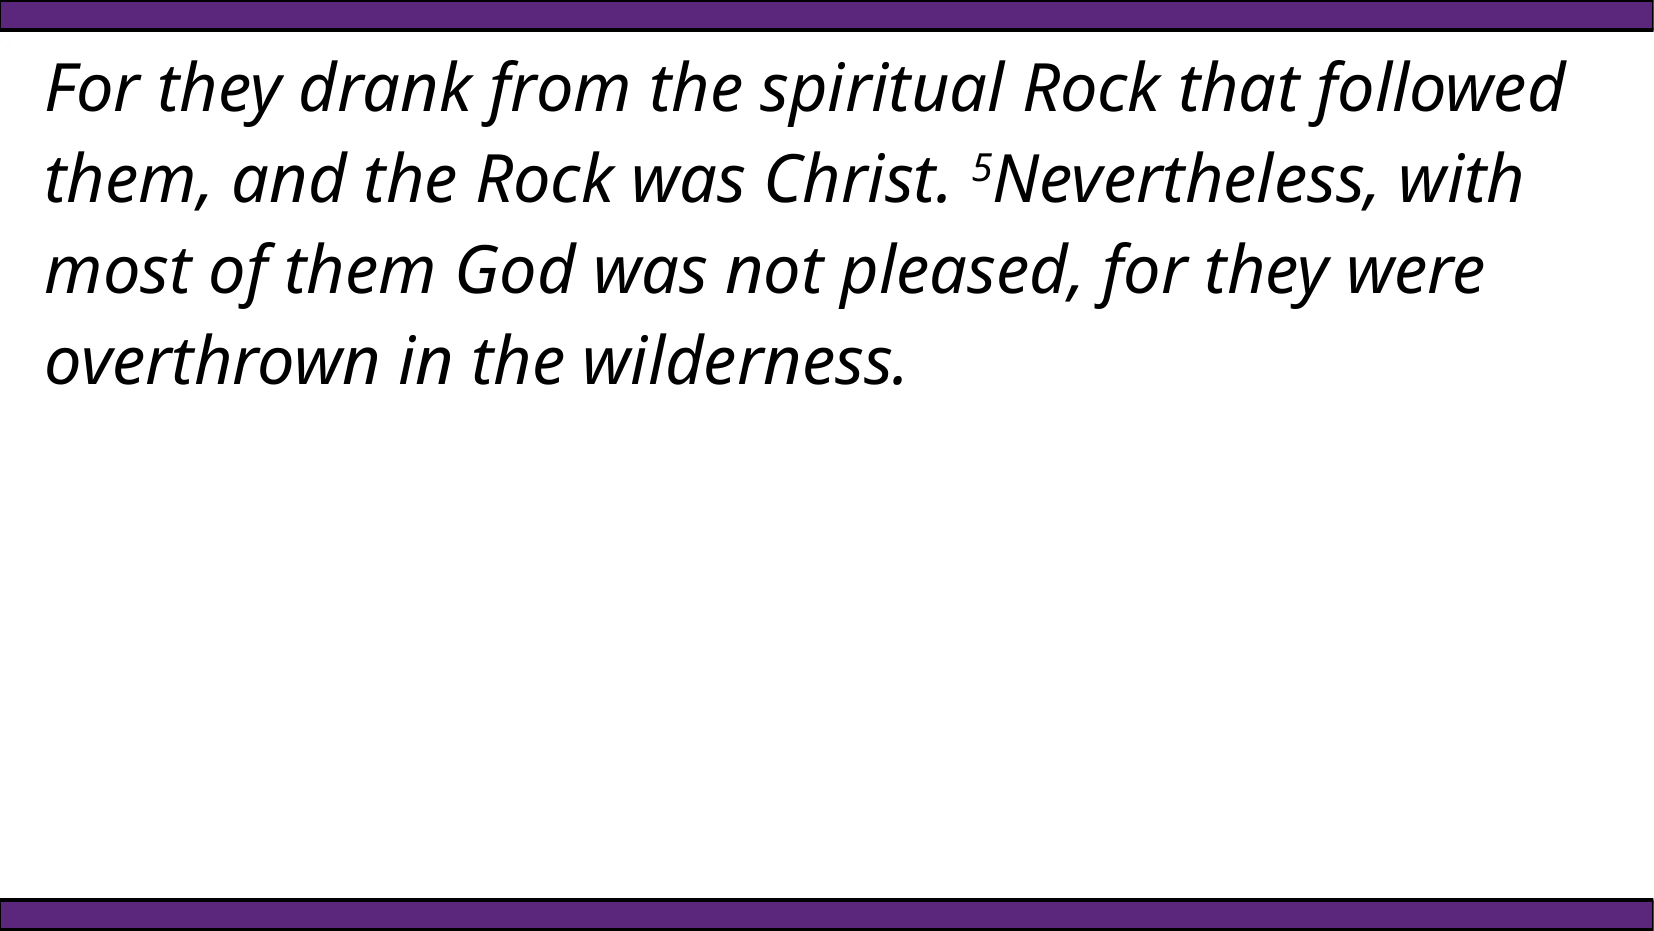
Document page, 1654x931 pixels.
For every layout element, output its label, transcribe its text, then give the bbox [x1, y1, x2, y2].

text_box [0, 0, 1654, 31]
picture [0, 31, 1654, 900]
text_box For they drank from the spiritual Rock that followed them, and the Rock was Christ. 5Nevertheless, with most of them God was not pleased, for they were overthrown in the wilderness. [30, 33, 1591, 492]
text_box [0, 900, 1654, 931]
